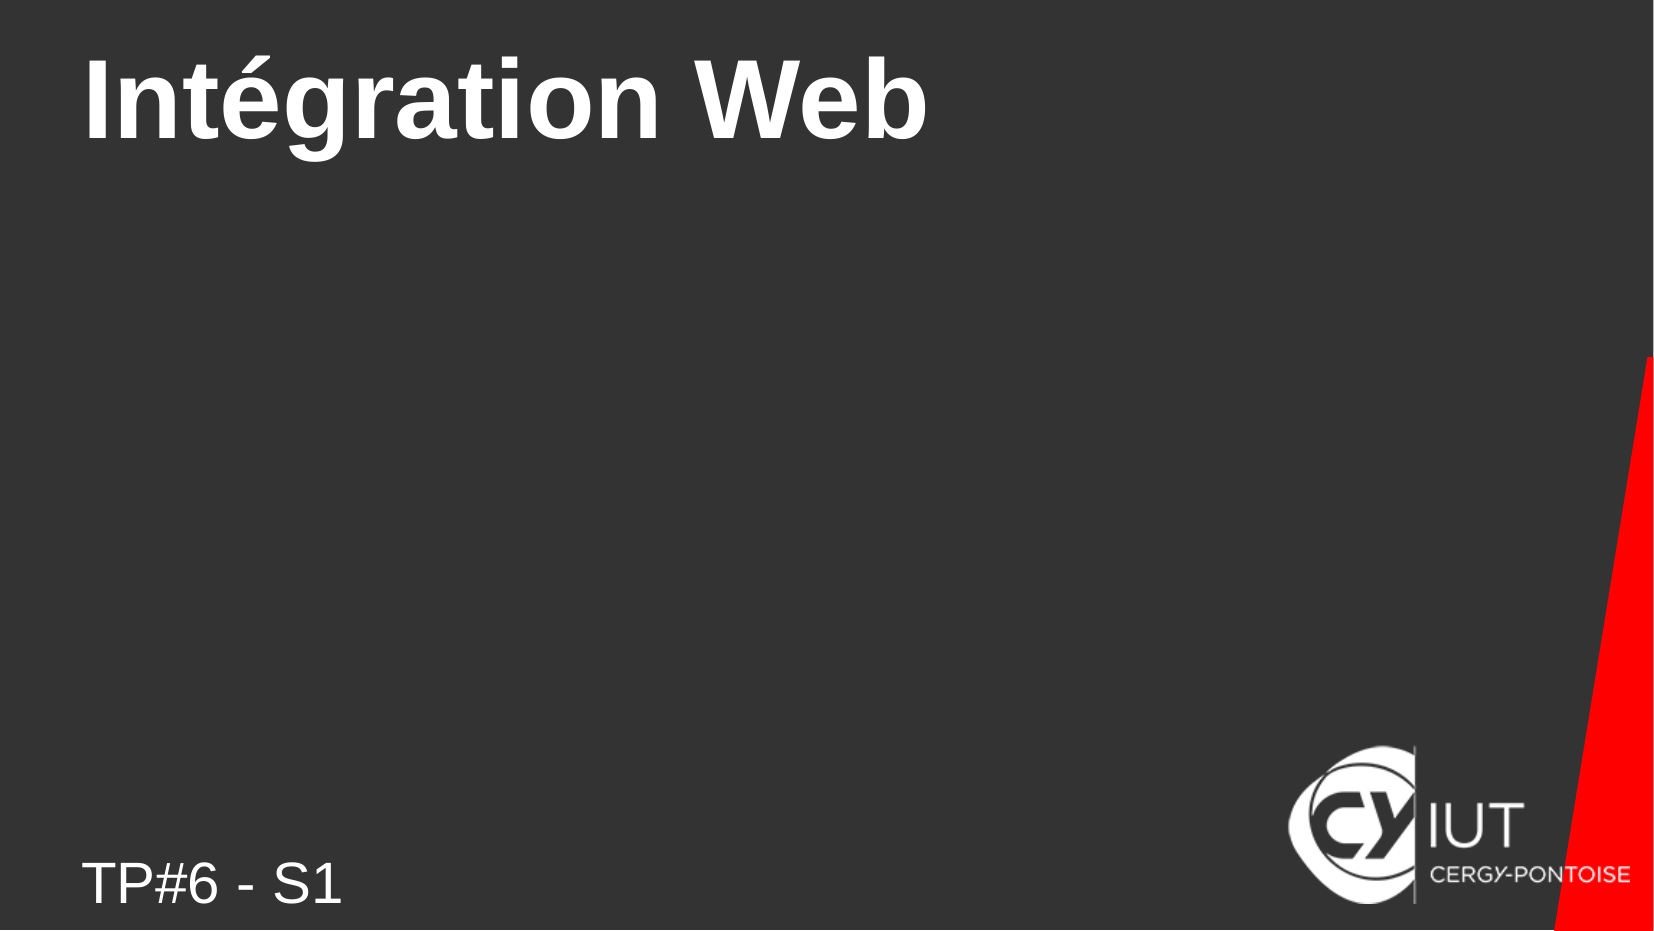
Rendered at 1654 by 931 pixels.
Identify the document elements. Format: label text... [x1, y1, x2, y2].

text_box [1554, 356, 1654, 931]
picture [1284, 744, 1630, 904]
title Intégration Web [82, 36, 1571, 226]
title TP#6 - S1 [81, 805, 1205, 931]
